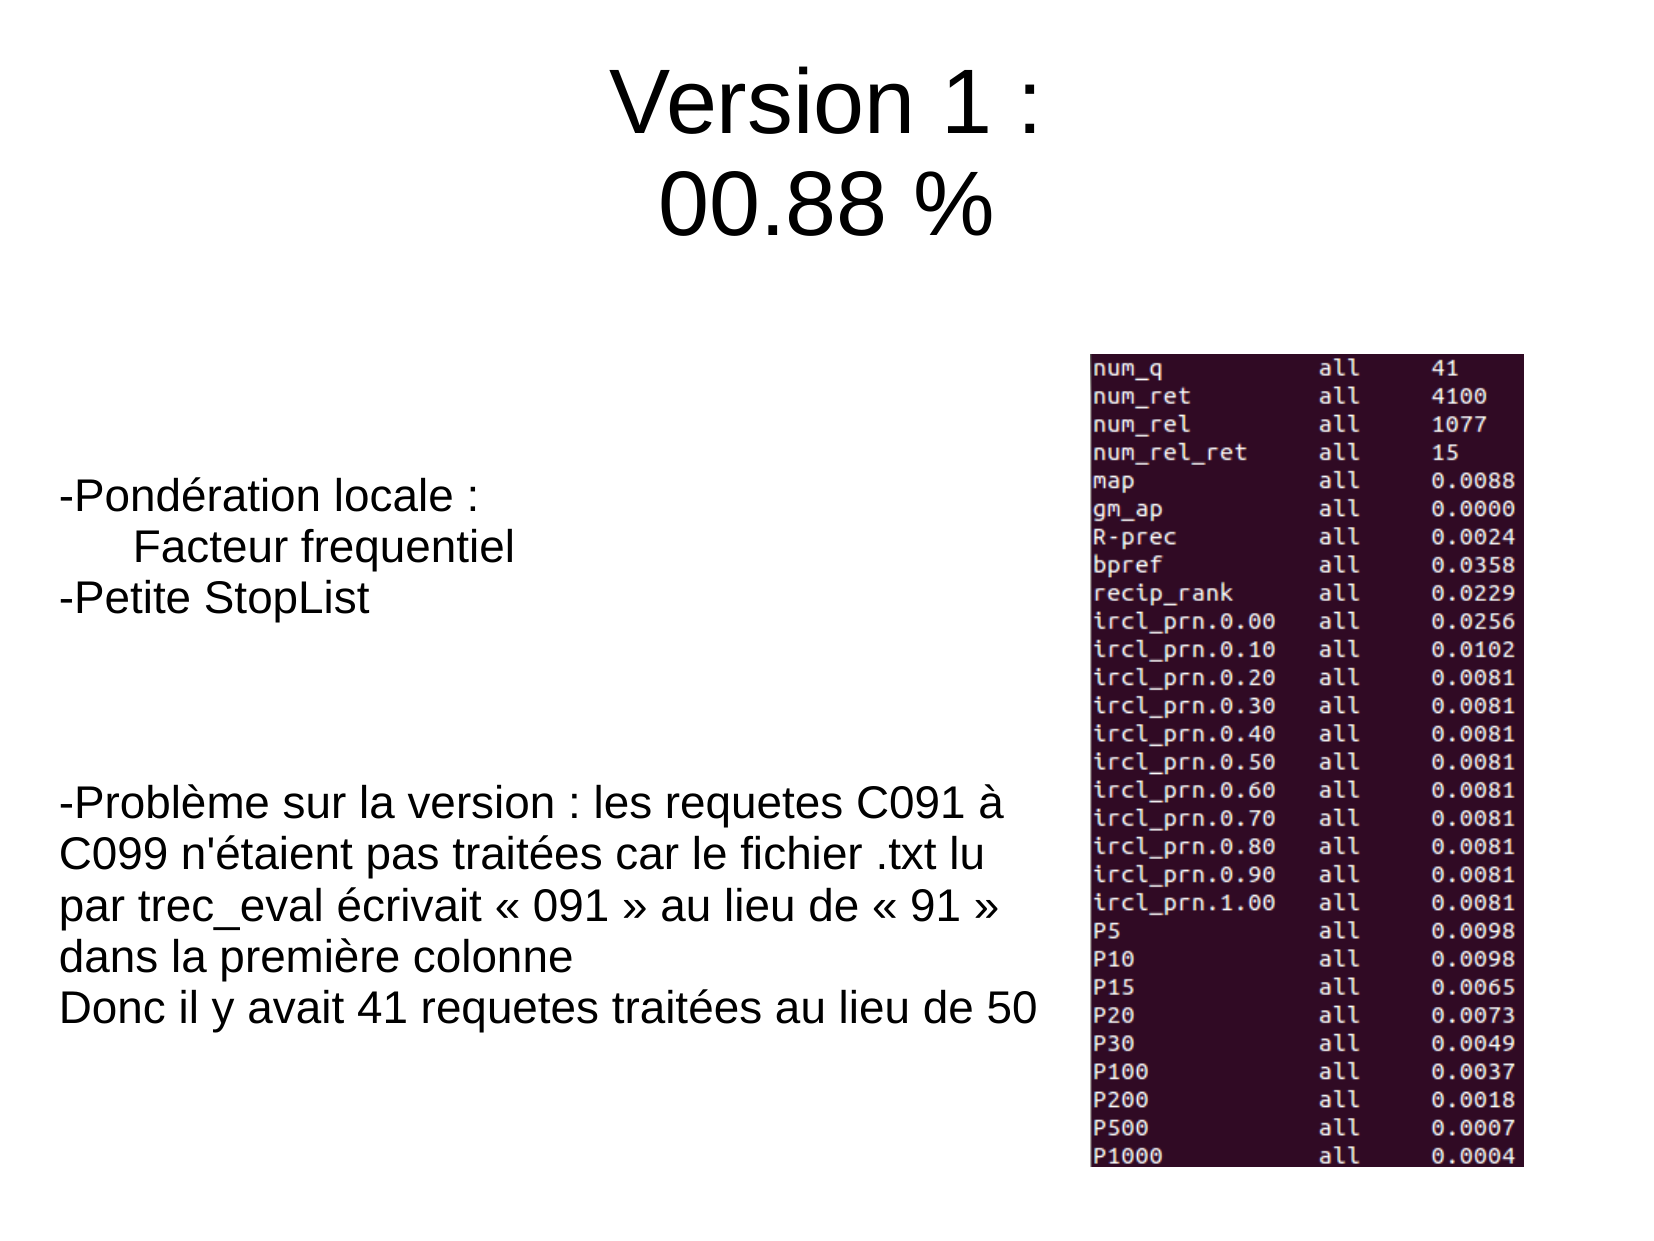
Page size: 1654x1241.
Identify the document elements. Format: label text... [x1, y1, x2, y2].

text_box -Pondération locale : Facteur frequentiel -Petite StopList -Problème sur la version : les requetes C091 à C099 n'étaient pas traitées car le fichier .txt lu par trec_eval écrivait « 091 » au lieu de « 91 » dans la première colonne Donc il y avait 41 requetes traitées au lieu de 50 [59, 236, 1052, 1241]
picture [1090, 354, 1524, 1167]
title Version 1 : 00.88 % [82, 49, 1571, 257]
